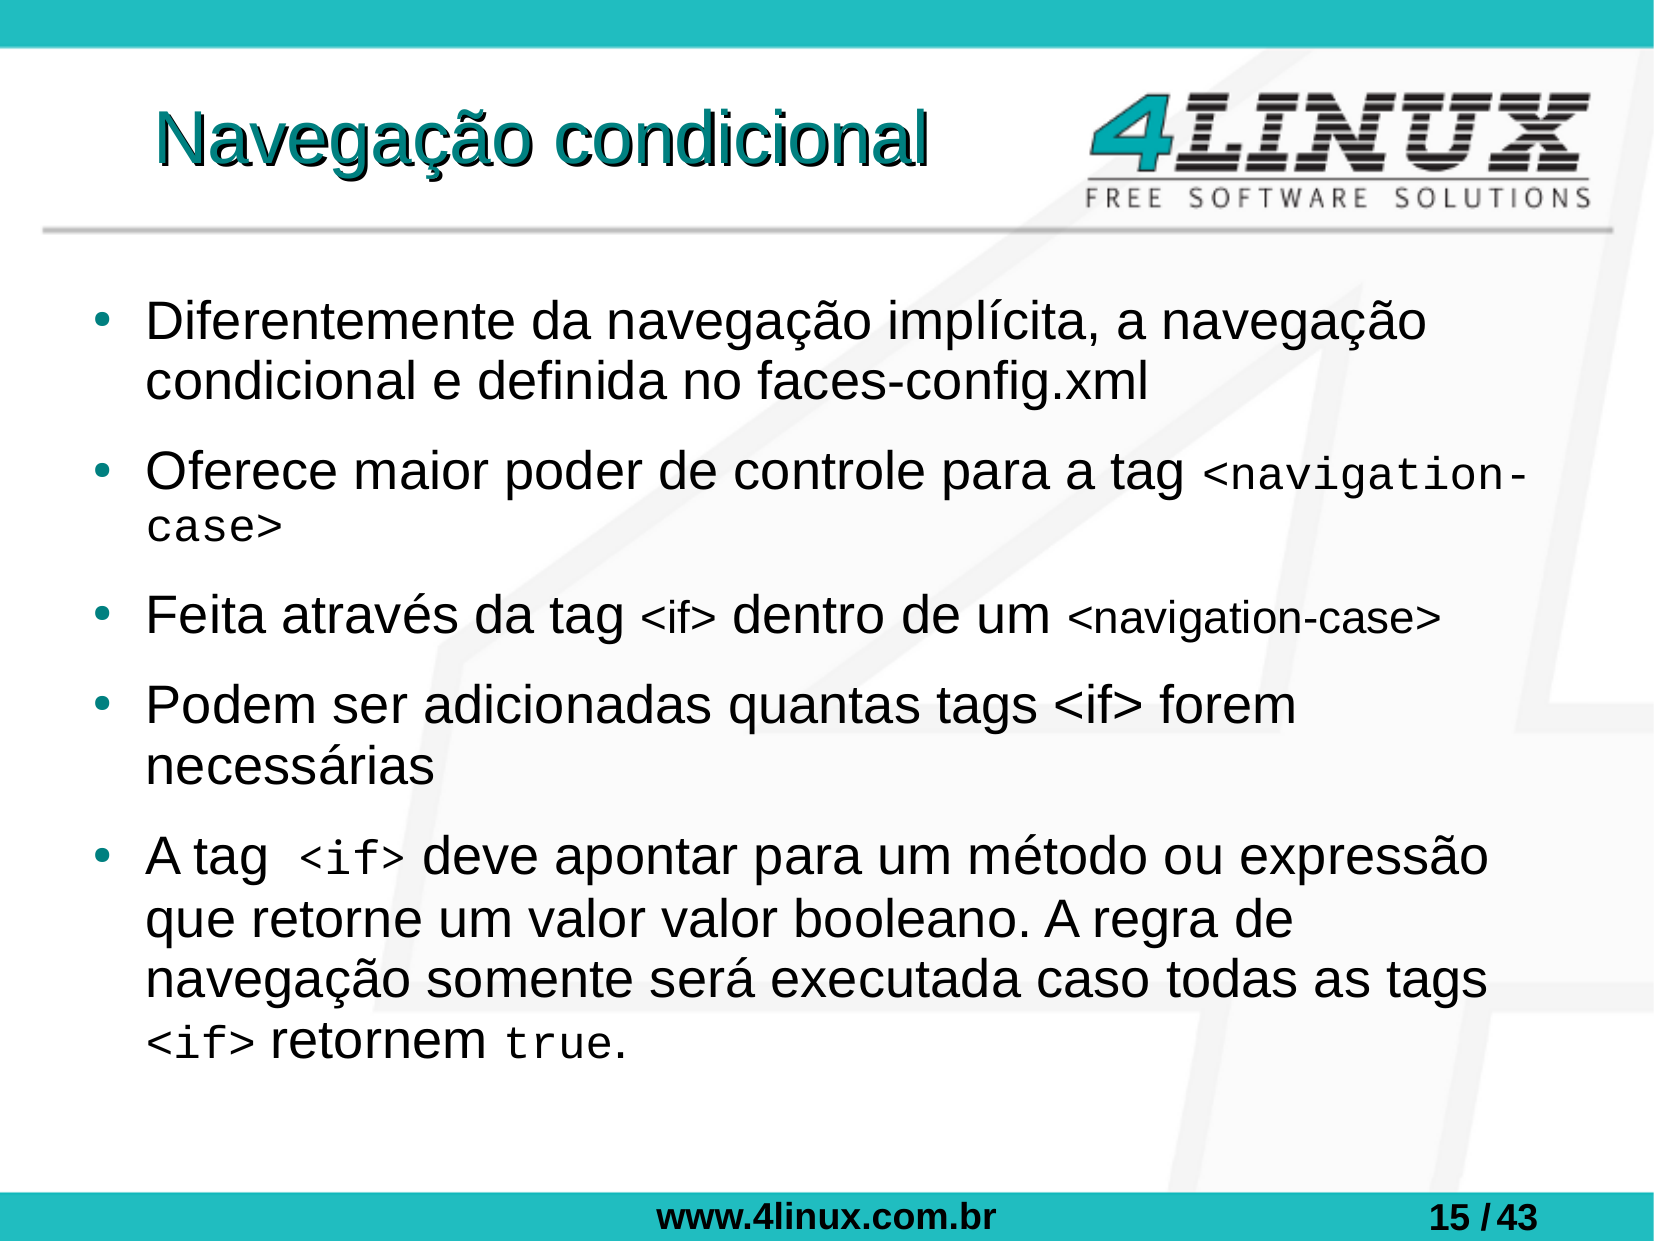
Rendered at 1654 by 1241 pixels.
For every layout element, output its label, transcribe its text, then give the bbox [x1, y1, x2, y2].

title Navegação condicional [82, 49, 1051, 226]
picture [0, 0, 1654, 1241]
list Diferentemente da navegação implícita, a navegação condicional e definida no faces-config.xml Oferece maior poder de controle para a tag <navigation-case> Feita através da tag <if> dentro de um <navigation-case> Podem ser adicionadas quantas tags <if> forem necessárias A tag <if> deve apontar para um método ou expressão que retorne um valor valor booleano. A regra de navegação somente será executada caso todas as tags <if> retornem true. [75, 290, 1564, 1163]
